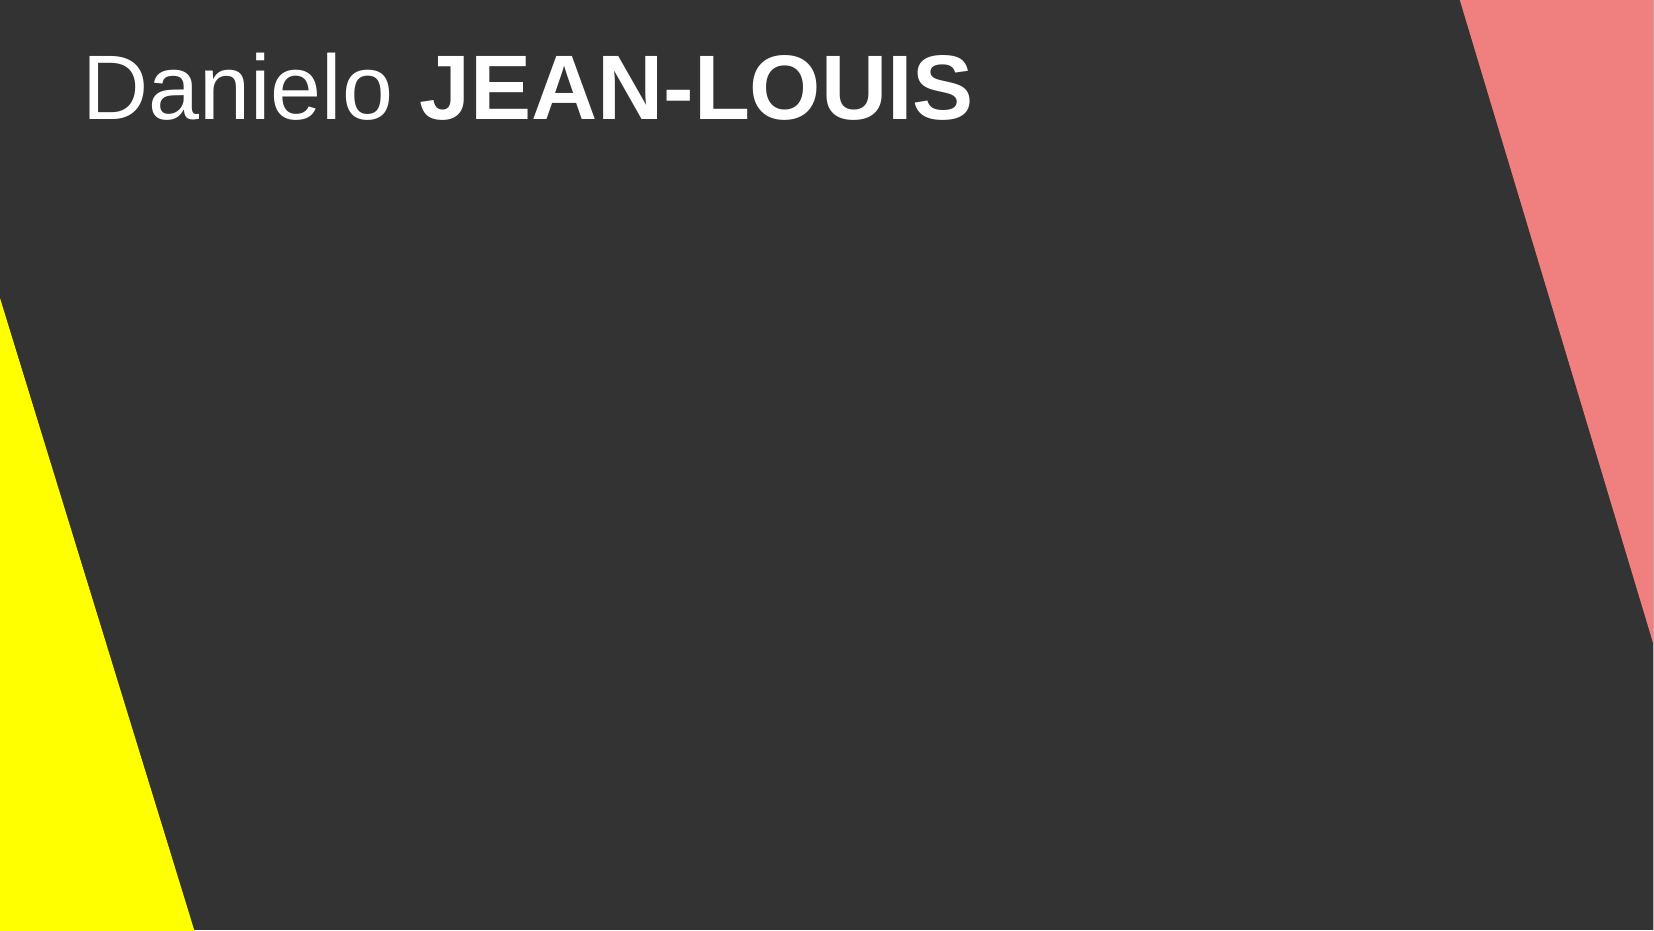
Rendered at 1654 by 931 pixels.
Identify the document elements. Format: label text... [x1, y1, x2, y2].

text_box [0, 298, 195, 931]
text_box [1459, 0, 1654, 647]
subtitle Danielo JEAN-LOUIS [82, 36, 1532, 242]
